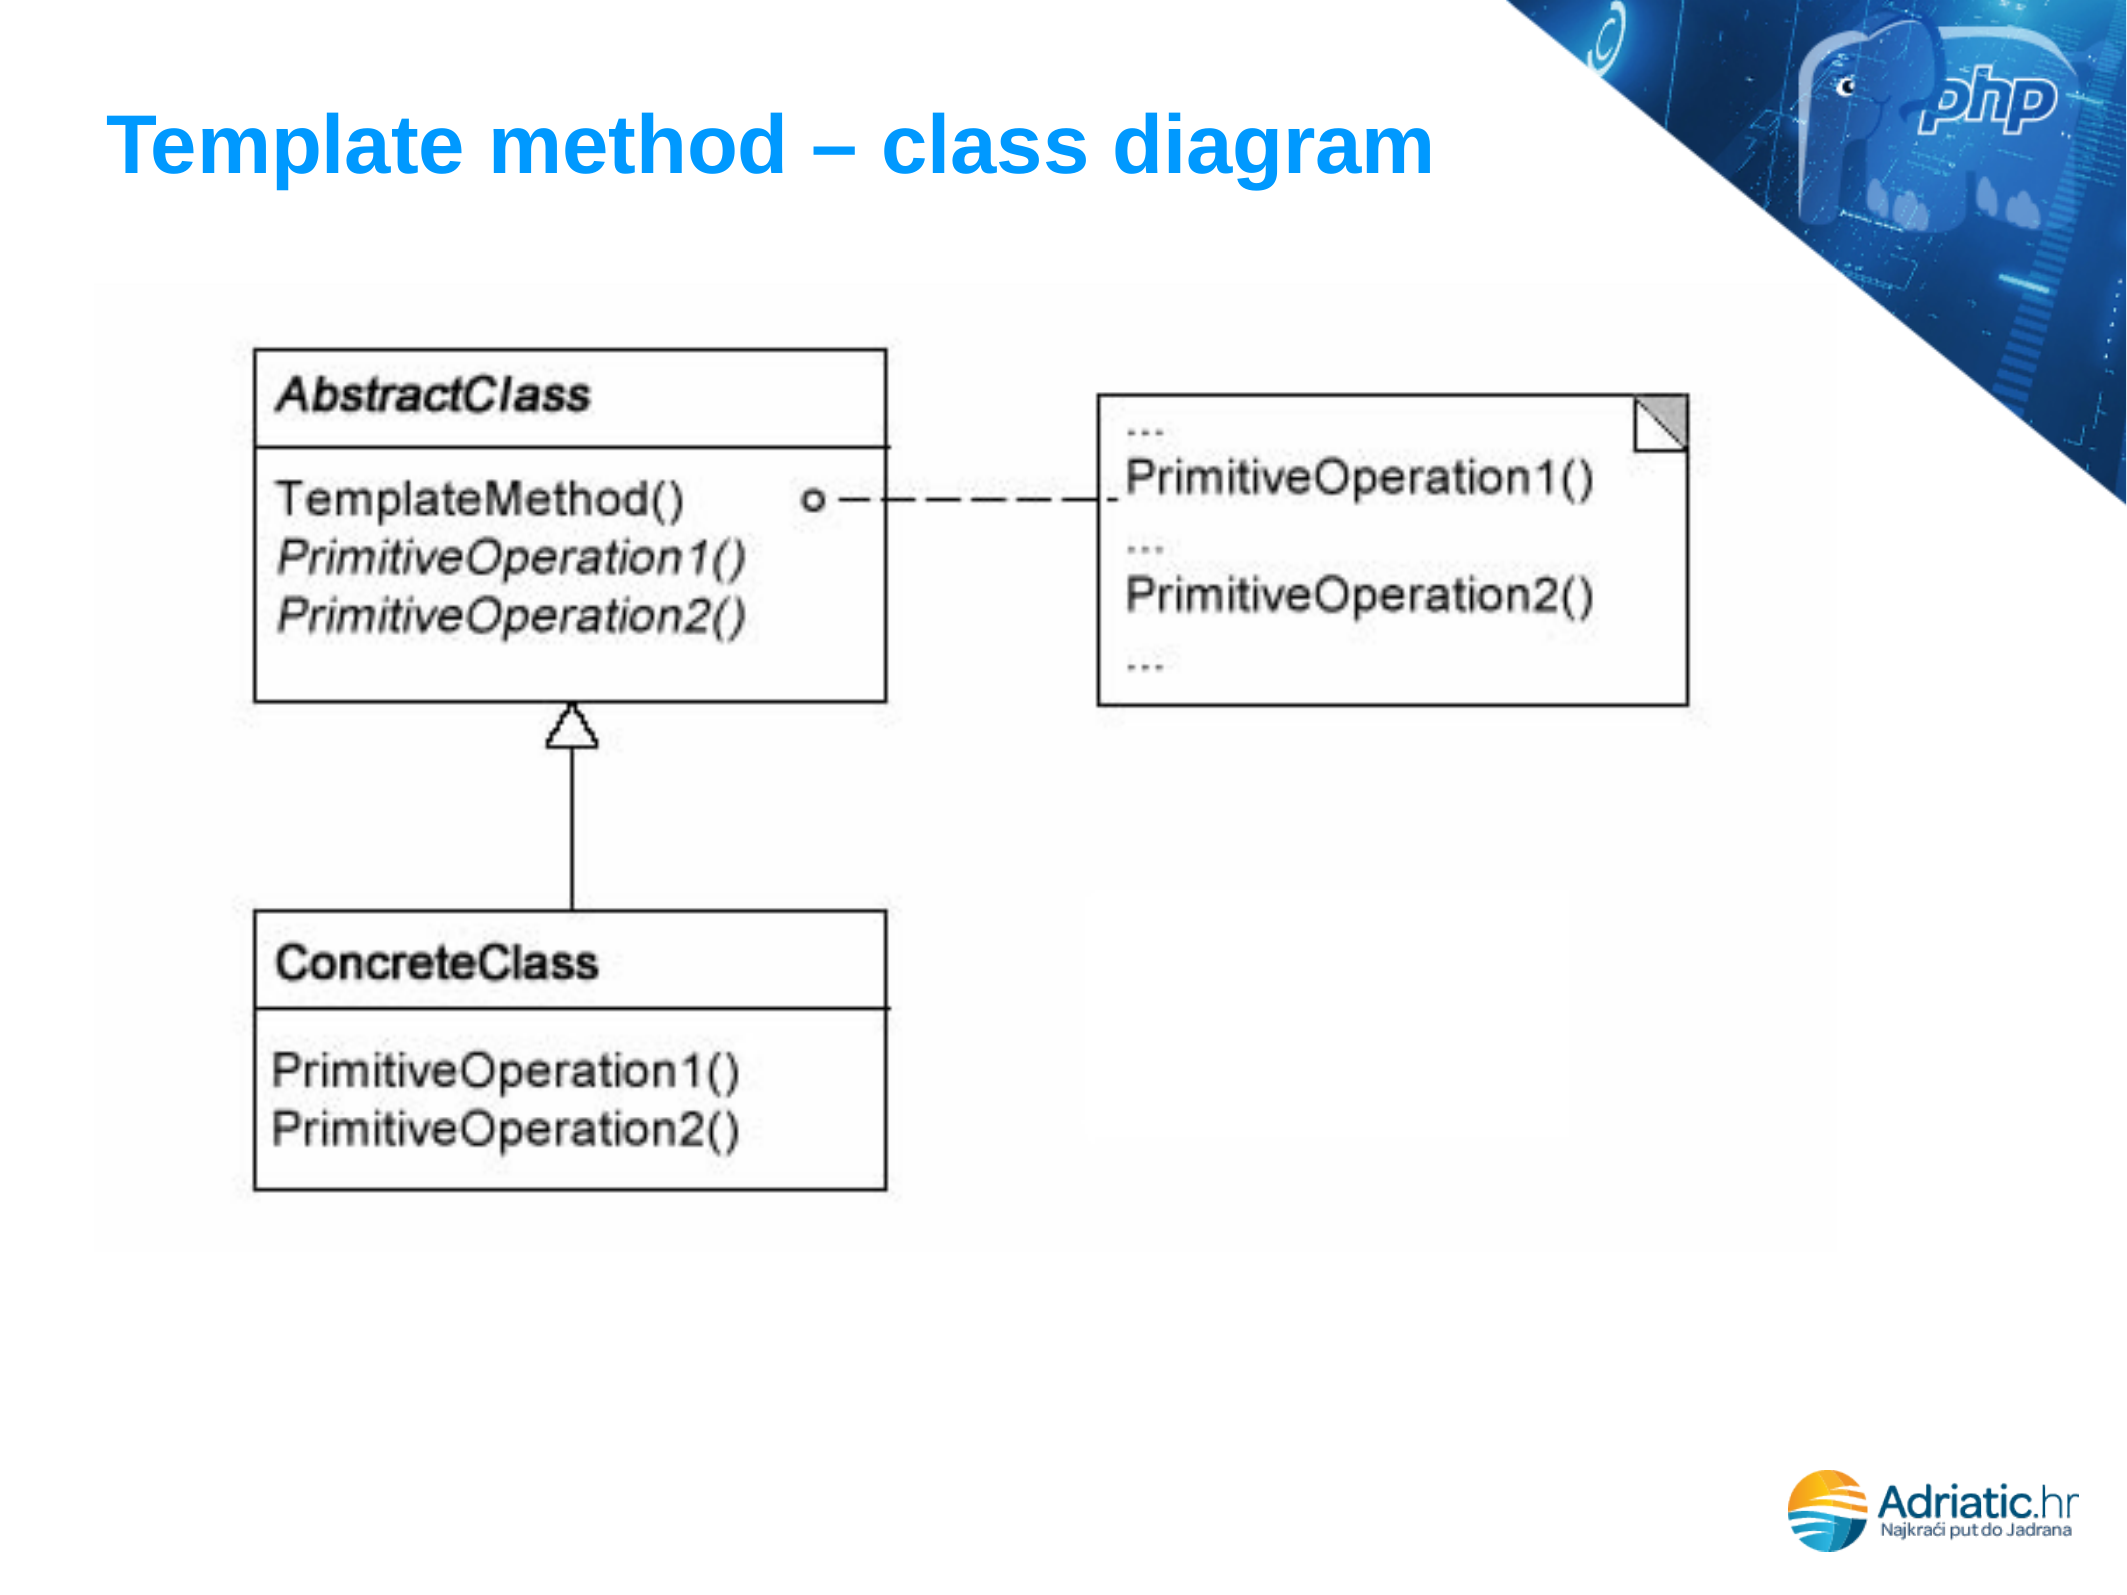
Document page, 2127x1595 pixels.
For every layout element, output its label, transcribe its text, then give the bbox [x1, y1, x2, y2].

title Template method – class diagram [106, 70, 1630, 219]
picture [1788, 1470, 2079, 1552]
picture [94, 0, 2127, 1252]
